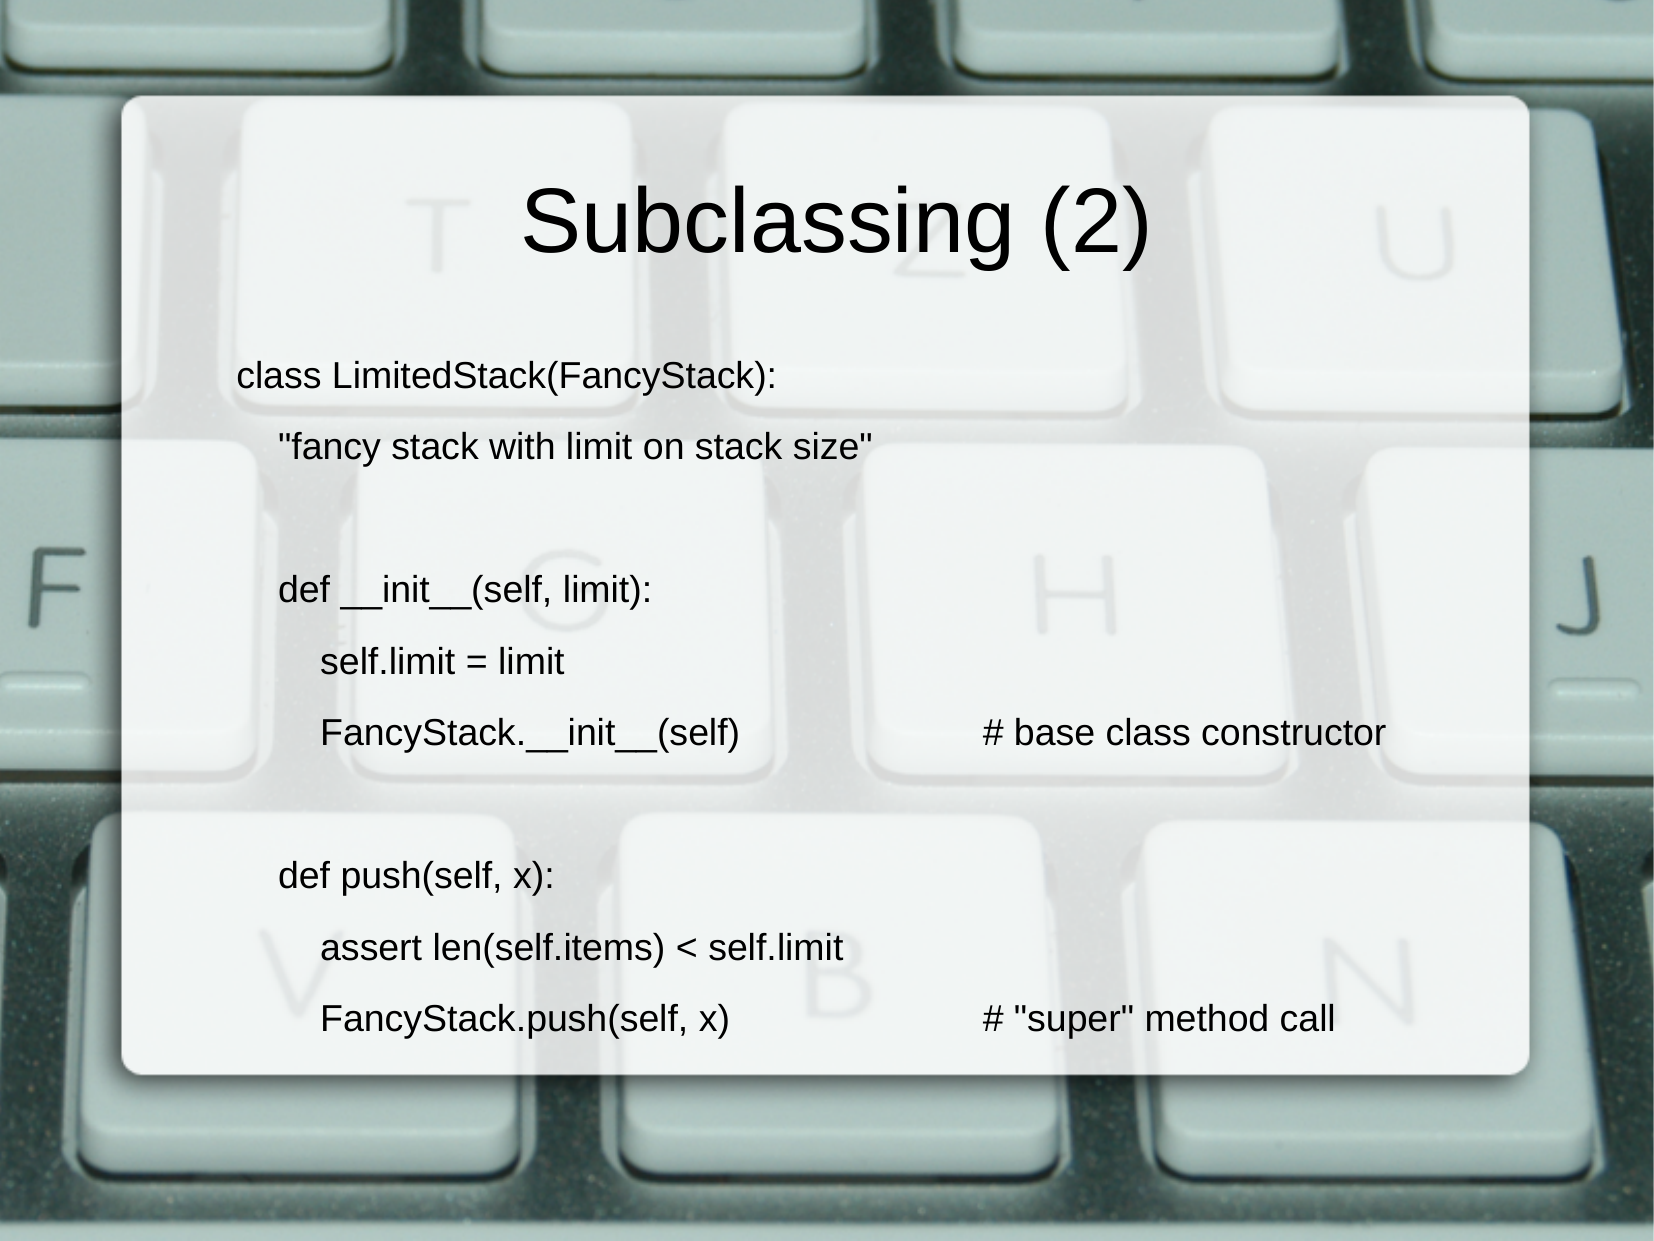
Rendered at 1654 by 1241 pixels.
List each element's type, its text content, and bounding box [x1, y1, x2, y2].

list class LimitedStack(FancyStack): "fancy stack with limit on stack size" def __init__(self, limit): self.limit = limit FancyStack.__init__(self) # base class constructor def push(self, x): assert len(self.items) < self.limit FancyStack.push(self, x) # "super" method call [147, 354, 1506, 1241]
picture [0, 0, 1654, 1241]
title Subclassing (2) [135, 117, 1506, 325]
